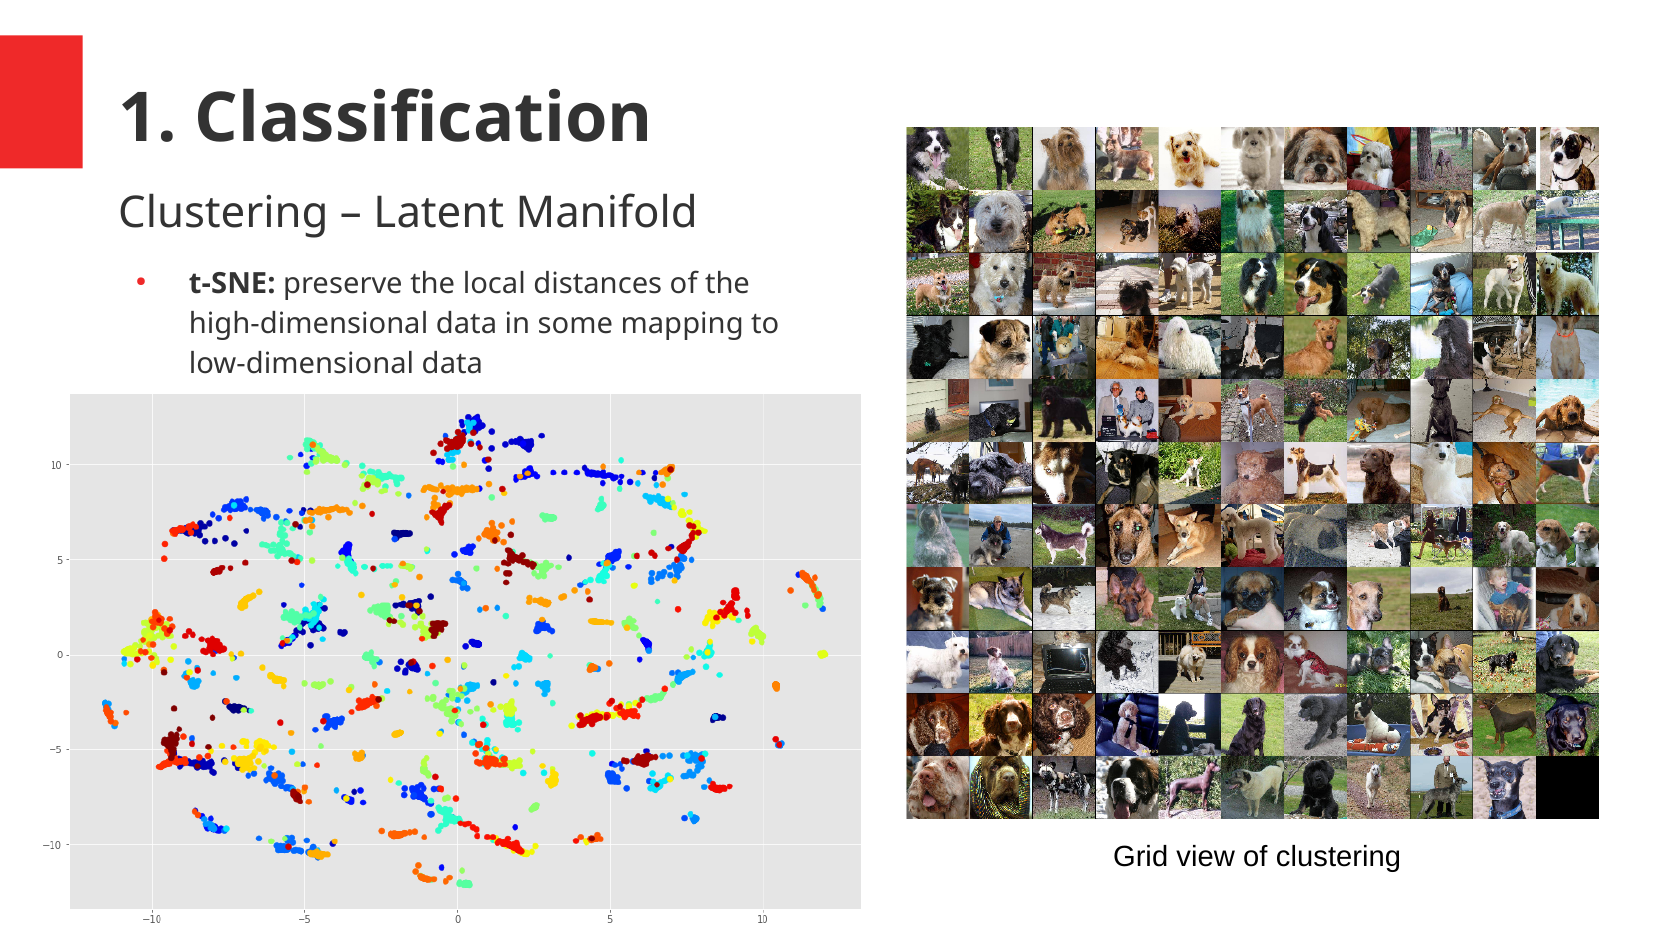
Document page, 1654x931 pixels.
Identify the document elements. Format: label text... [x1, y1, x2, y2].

picture [873, 118, 1607, 839]
text_box Grid view of clustering [1098, 832, 1418, 886]
picture [35, 383, 870, 931]
title 1. Classification [118, 37, 1571, 193]
list Clustering – Latent Manifold t-SNE: preserve the local distances of the high-dimensional data in some mapping to low-dimensional data [118, 181, 792, 378]
